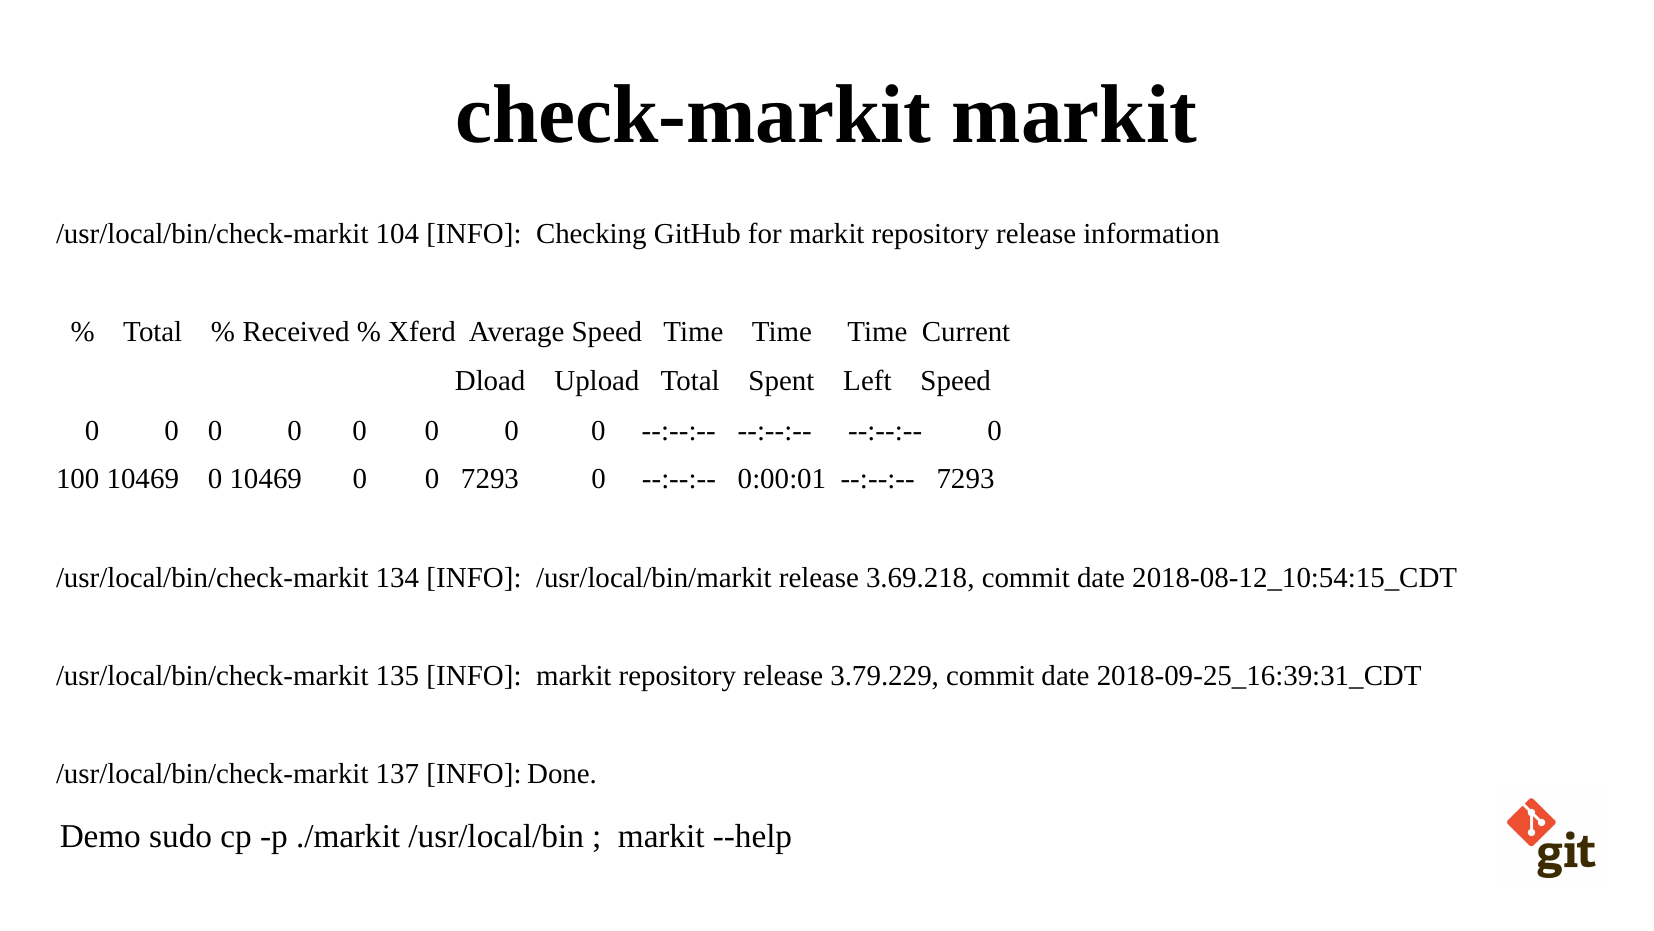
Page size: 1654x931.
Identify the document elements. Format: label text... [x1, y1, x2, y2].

list /usr/local/bin/check-markit 104 [INFO]: Checking GitHub for markit repository release information % Total % Received % Xferd Average Speed Time Time Time Current Dload Upload Total Spent Left Speed 0 0 0 0 0 0 0 0 --:--:-- --:--:-- --:--:-- 0 100 10469 0 10469 0 0 7293 0 --:--:-- 0:00:01 --:--:-- 7293 /usr/local/bin/check-markit 134 [INFO]: /usr/local/bin/markit release 3.69.218, commit date 2018-08-12_10:54:15_CDT /usr/local/bin/check-markit 135 [INFO]: markit repository release 3.79.229, commit date 2018-09-25_16:39:31_CDT /usr/local/bin/check-markit 137 [INFO]: Done. [15, 217, 1606, 796]
picture [1497, 789, 1606, 886]
title check-markit markit [82, 37, 1571, 193]
text_box Demo sudo cp -p ./markit /usr/local/bin ; markit --help [45, 810, 1501, 931]
